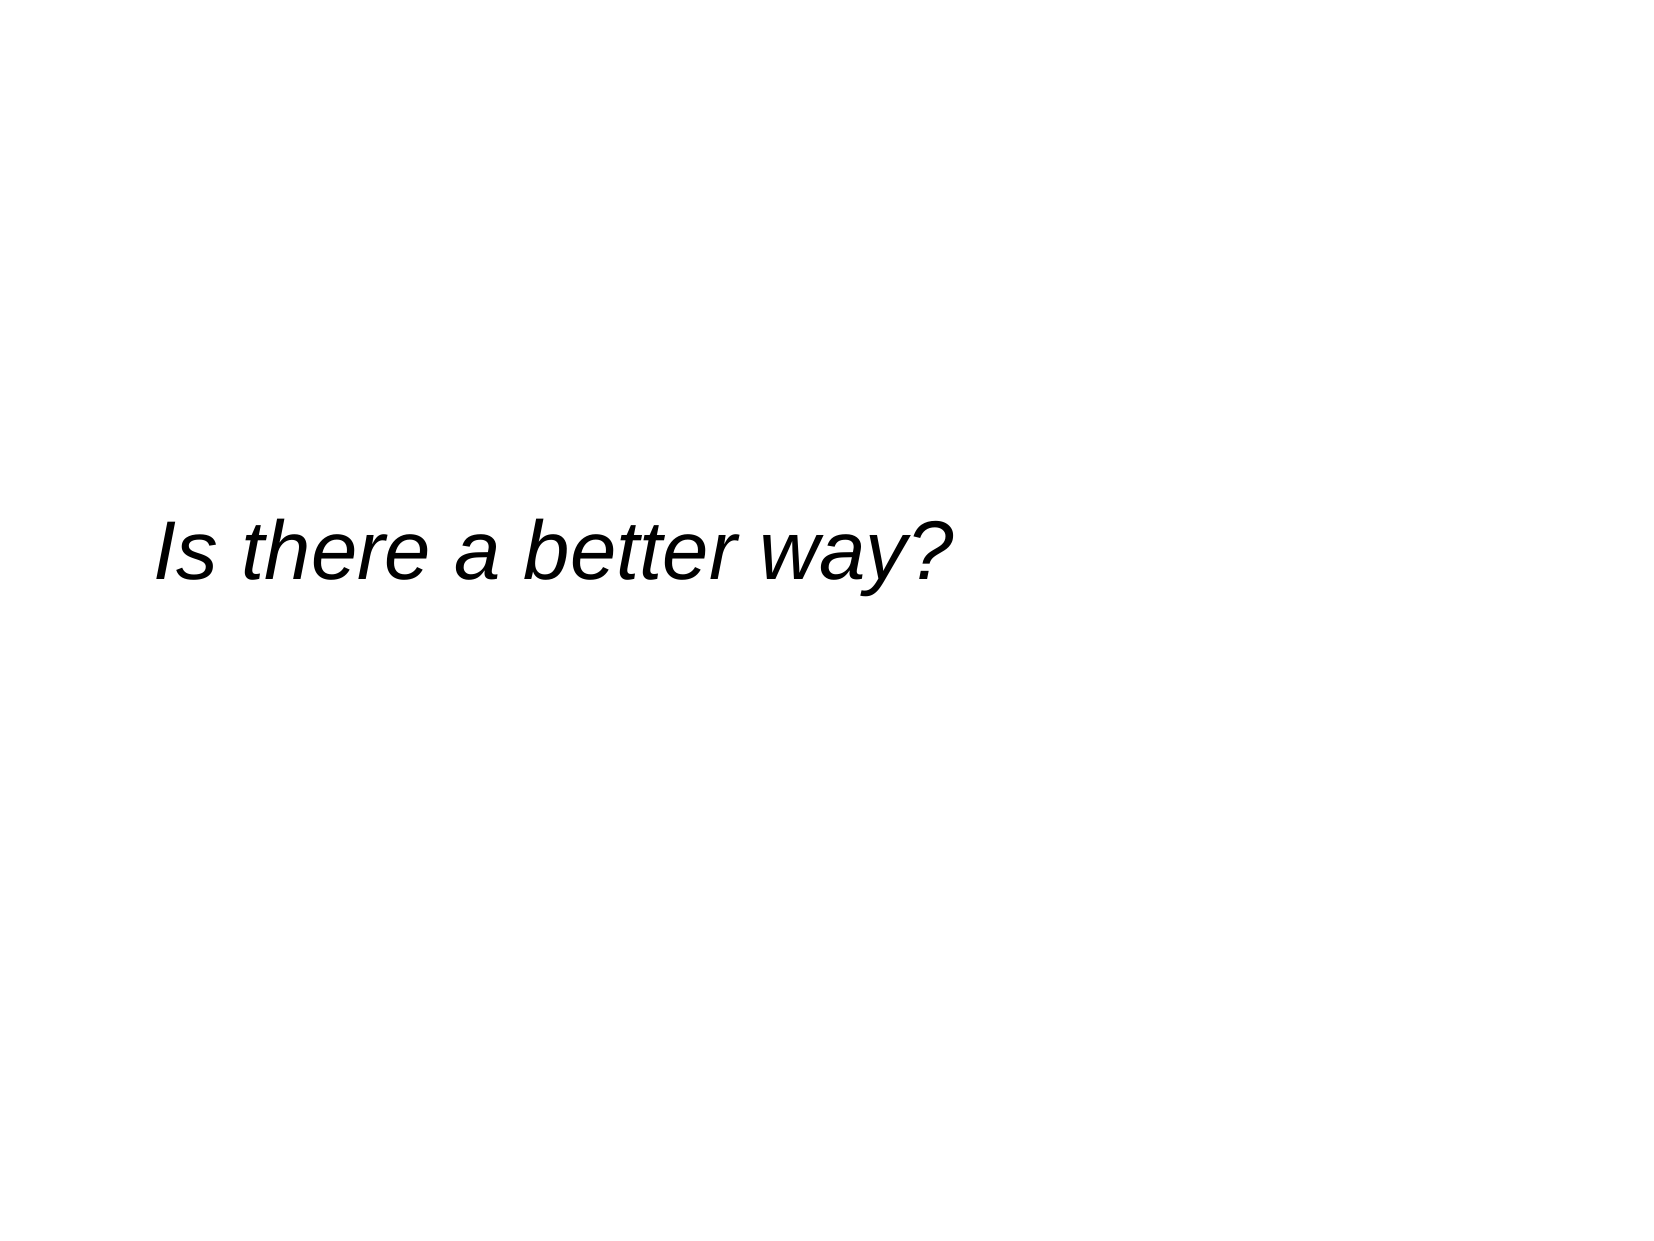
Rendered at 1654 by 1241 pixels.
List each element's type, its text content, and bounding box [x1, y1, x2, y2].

list Is there a better way? [82, 296, 1571, 1016]
